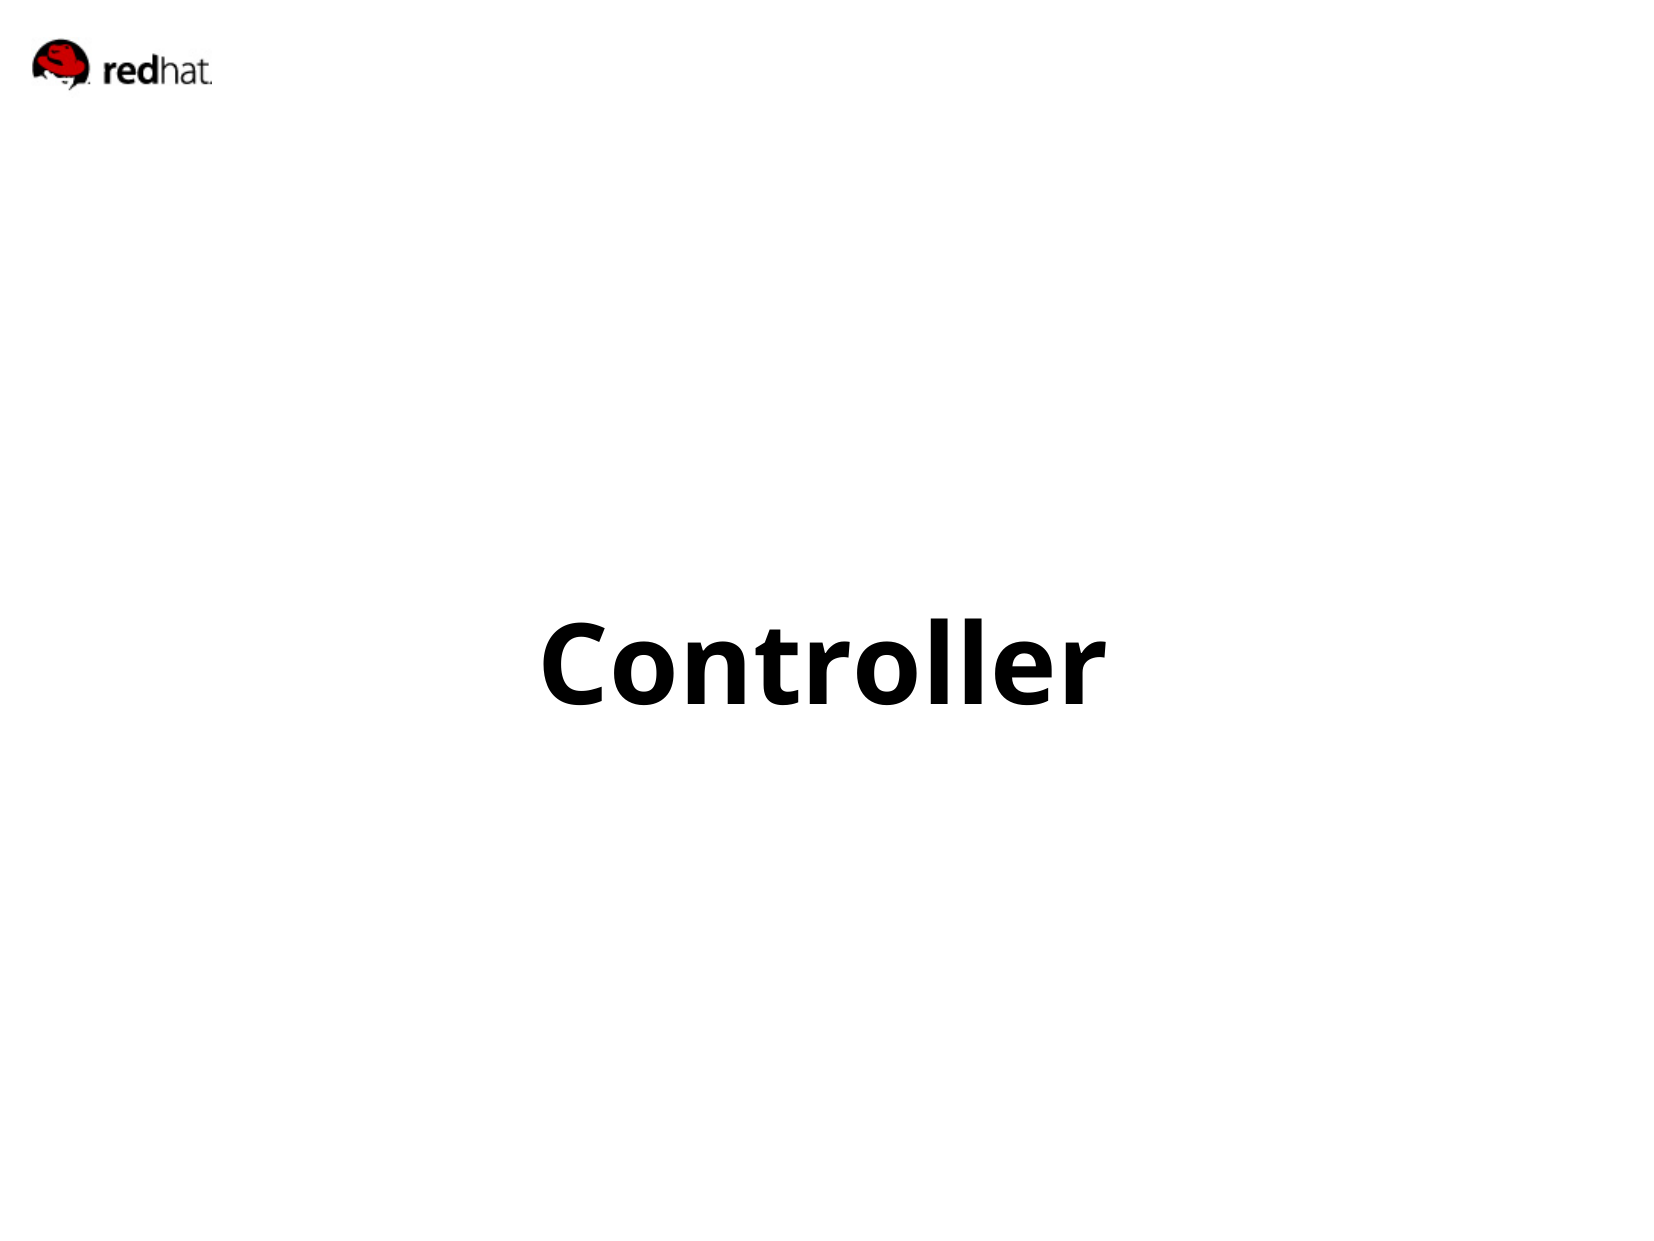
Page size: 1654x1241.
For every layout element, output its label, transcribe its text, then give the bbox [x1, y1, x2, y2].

picture [31, 37, 212, 98]
title Controller [117, 556, 1530, 764]
